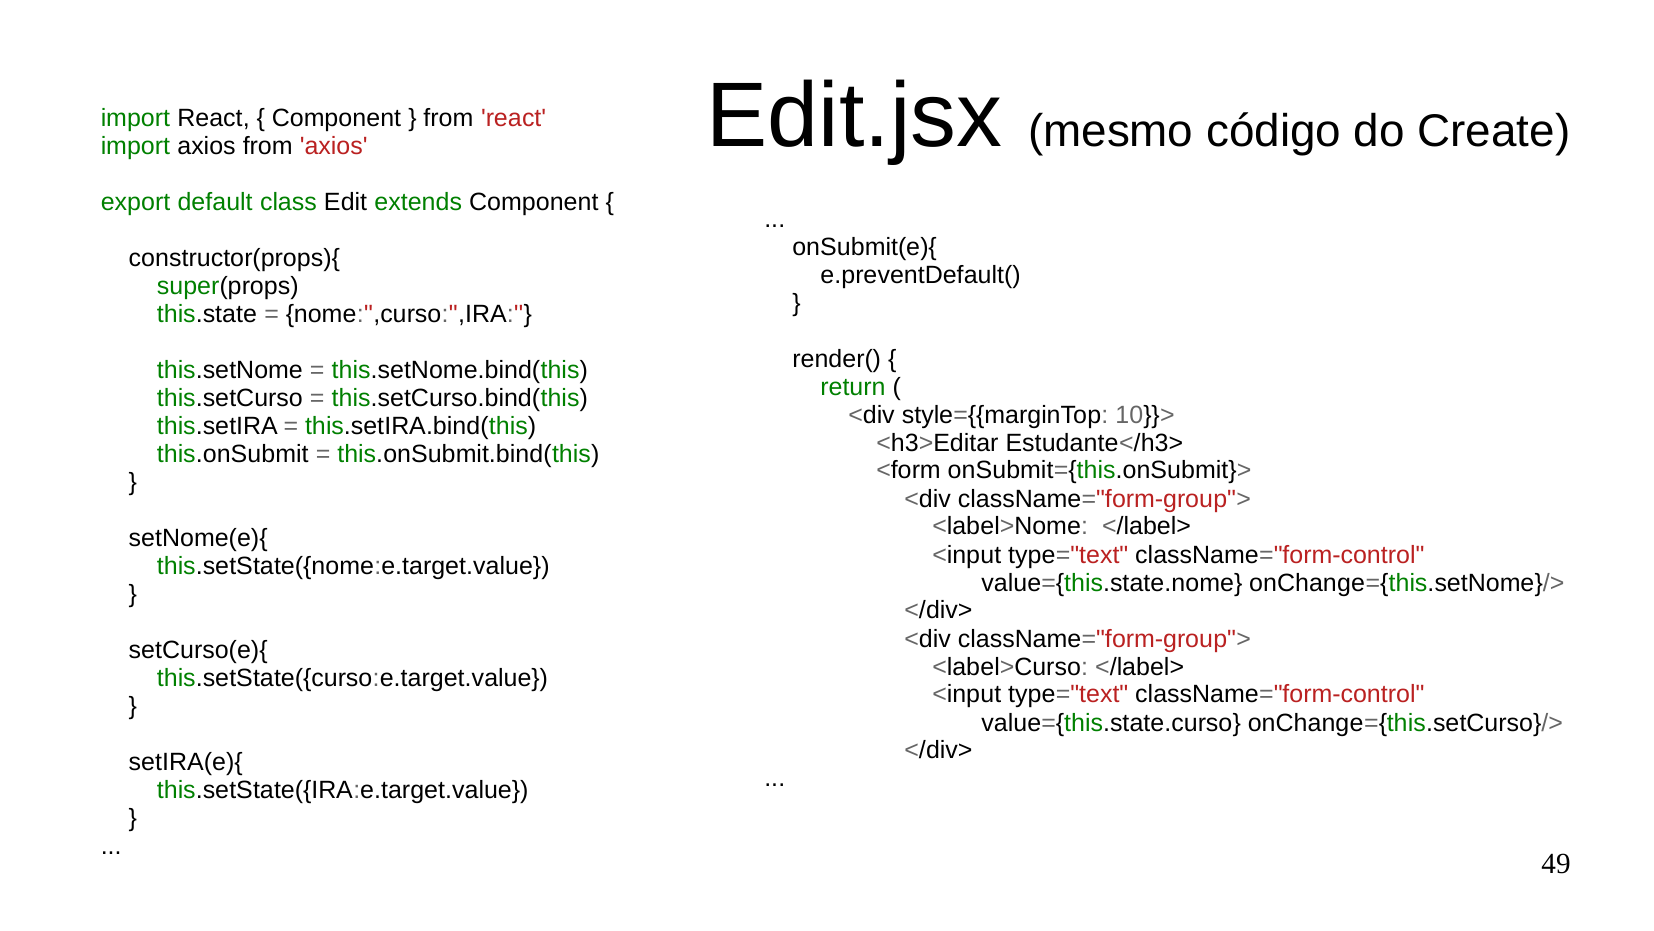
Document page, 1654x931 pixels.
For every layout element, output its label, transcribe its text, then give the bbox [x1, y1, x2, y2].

title Edit.jsx (mesmo código do Create) [82, 37, 1571, 193]
text_box import React, { Component } from 'react' import axios from 'axios' export default class Edit extends Component { constructor(props){ super(props) this.state = {nome:'',curso:'',IRA:''} this.setNome = this.setNome.bind(this) this.setCurso = this.setCurso.bind(this) this.setIRA = this.setIRA.bind(this) this.onSubmit = this.onSubmit.bind(this) } setNome(e){ this.setState({nome:e.target.value}) } setCurso(e){ this.setState({curso:e.target.value}) } setIRA(e){ this.setState({IRA:e.target.value}) } ... [86, 96, 671, 867]
text_box ... onSubmit(e){ e.preventDefault() } render() { return ( <div style={{marginTop: 10}}> <h3>Editar Estudante</h3> <form onSubmit={this.onSubmit}> <div className="form-group"> <label>Nome: </label> <input type="text" className="form-control" value={this.state.nome} onChange={this.setNome}/> </div> <div className="form-group"> <label>Curso: </label> <input type="text" className="form-control" value={this.state.curso} onChange={this.setCurso}/> </div> ... [749, 197, 1611, 800]
